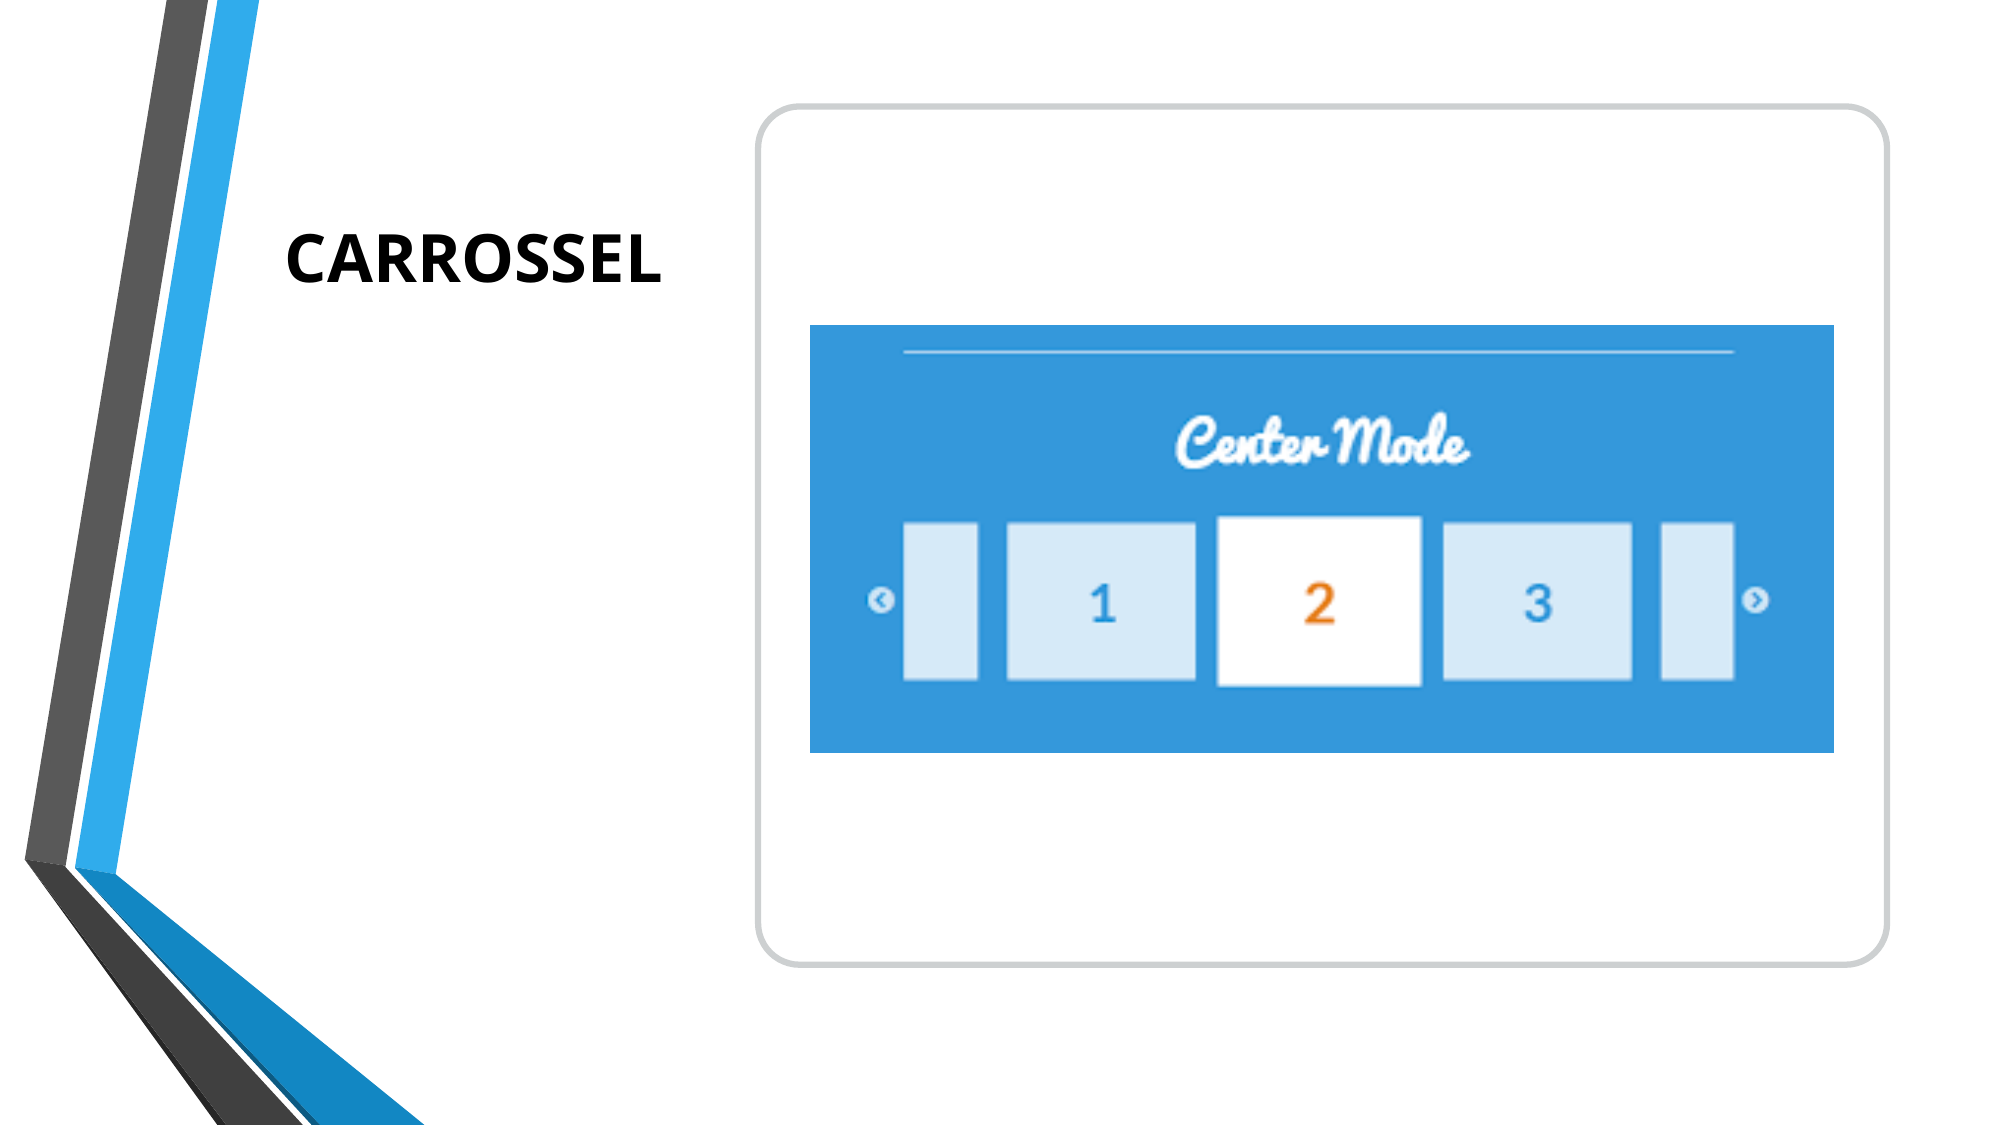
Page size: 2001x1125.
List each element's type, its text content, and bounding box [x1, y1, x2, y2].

text_box [24, 0, 303, 1125]
text_box [758, 106, 1888, 965]
text_box [75, 0, 425, 1125]
title CARROSSEL [243, 112, 705, 400]
picture [810, 325, 1834, 753]
